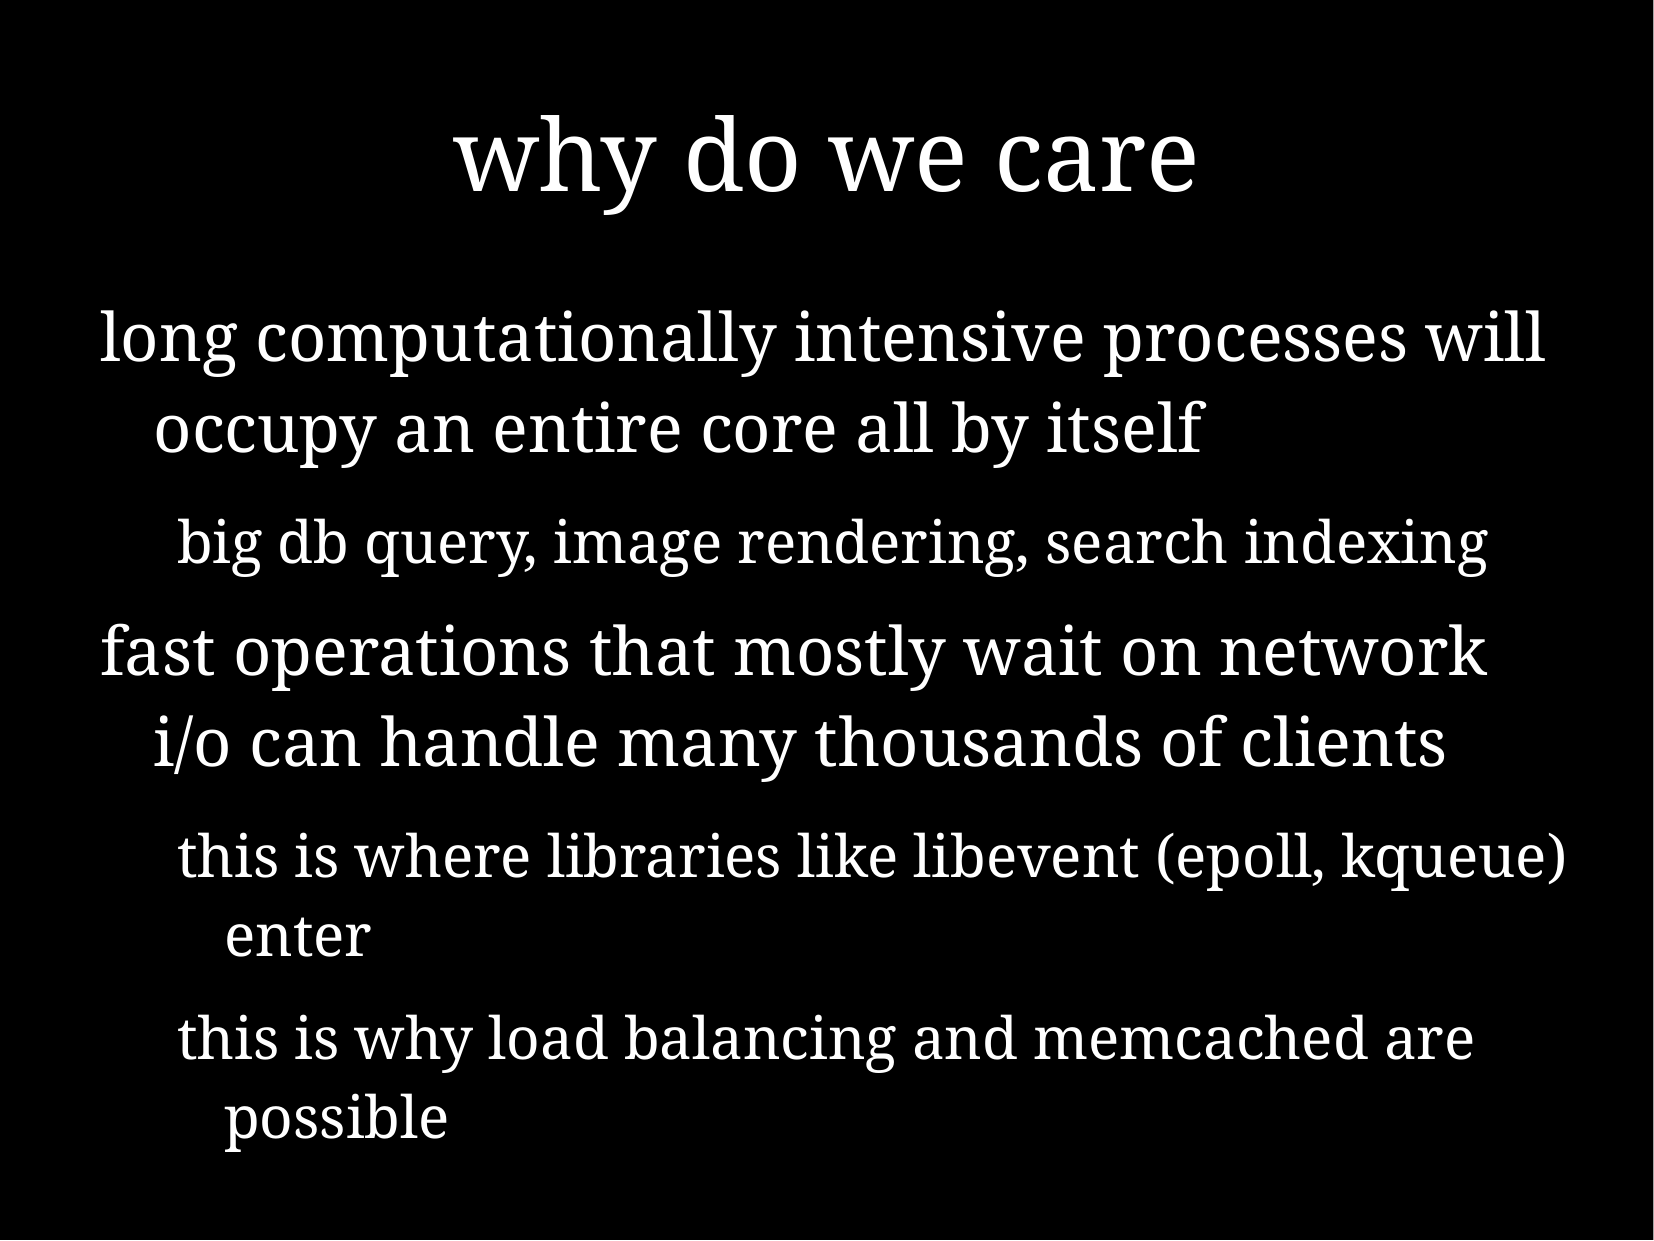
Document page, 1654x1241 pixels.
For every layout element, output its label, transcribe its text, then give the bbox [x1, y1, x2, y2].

title why do we care [82, 49, 1571, 257]
list long computationally intensive processes will occupy an entire core all by itself big db query, image rendering, search indexing fast operations that mostly wait on network i/o can handle many thousands of clients this is where libraries like libevent (epoll, kqueue) enter this is why load balancing and memcached are possible [82, 290, 1571, 1094]
